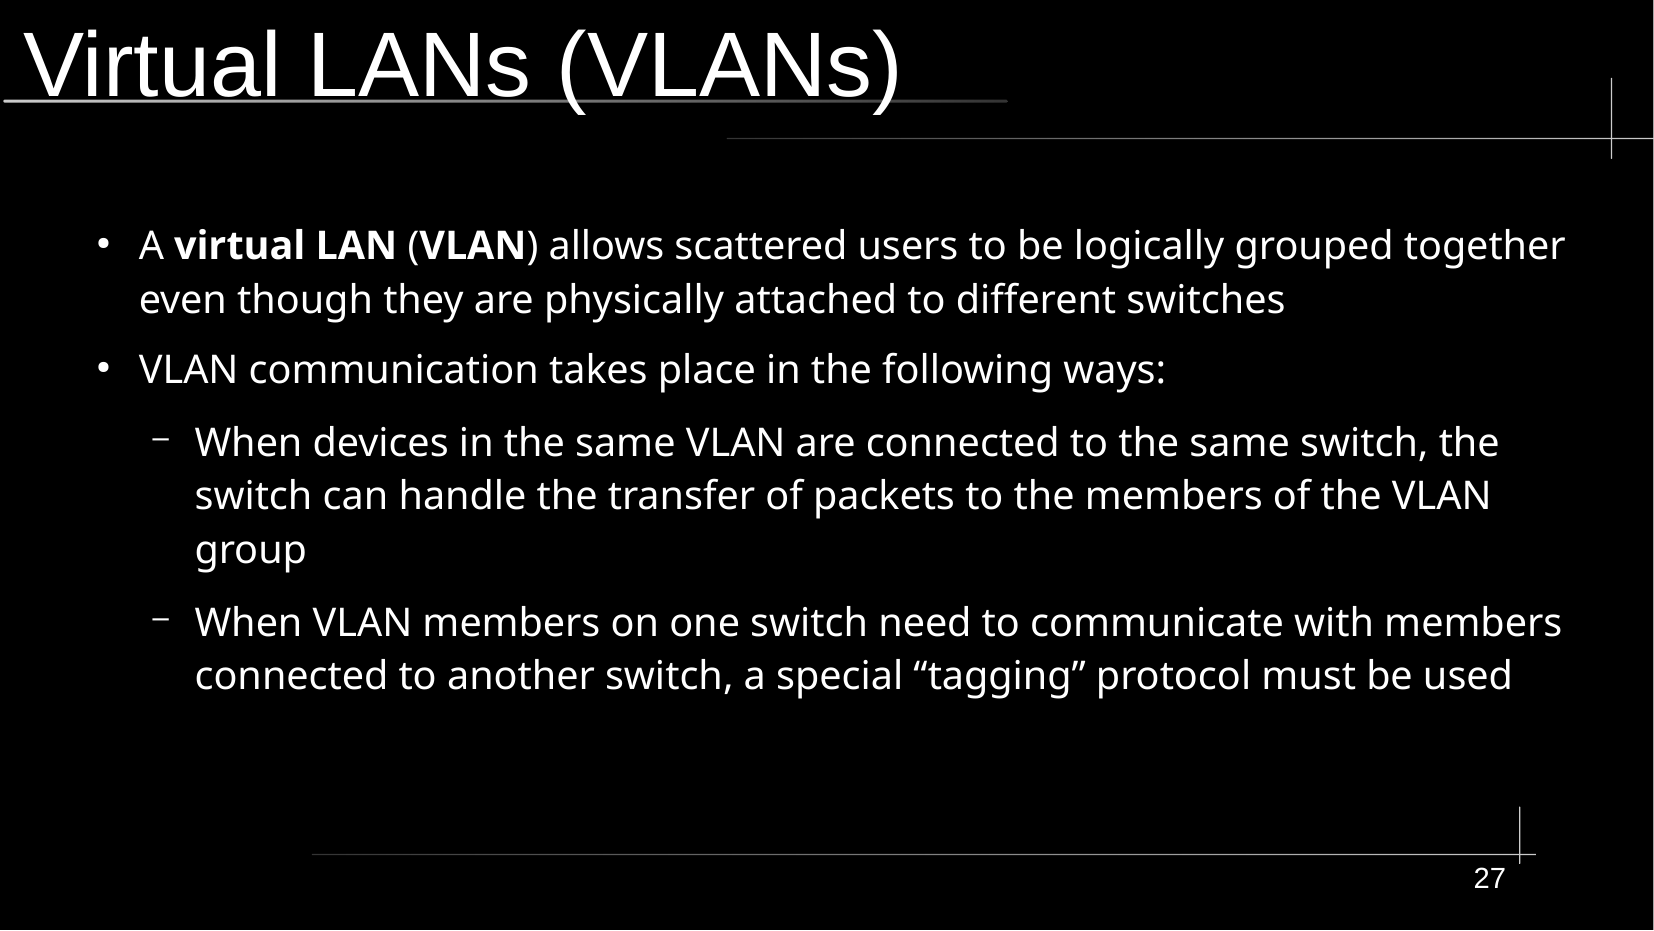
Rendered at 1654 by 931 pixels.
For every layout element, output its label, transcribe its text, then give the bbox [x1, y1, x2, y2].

list A virtual LAN (VLAN) allows scattered users to be logically grouped together even though they are physically attached to different switches VLAN communication takes place in the following ways: When devices in the same VLAN are connected to the same switch, the switch can handle the transfer of packets to the members of the VLAN group When VLAN members on one switch need to communicate with members connected to another switch, a special “tagging” protocol must be used [82, 217, 1571, 758]
title Virtual LANs (VLANs) [23, 11, 1589, 119]
